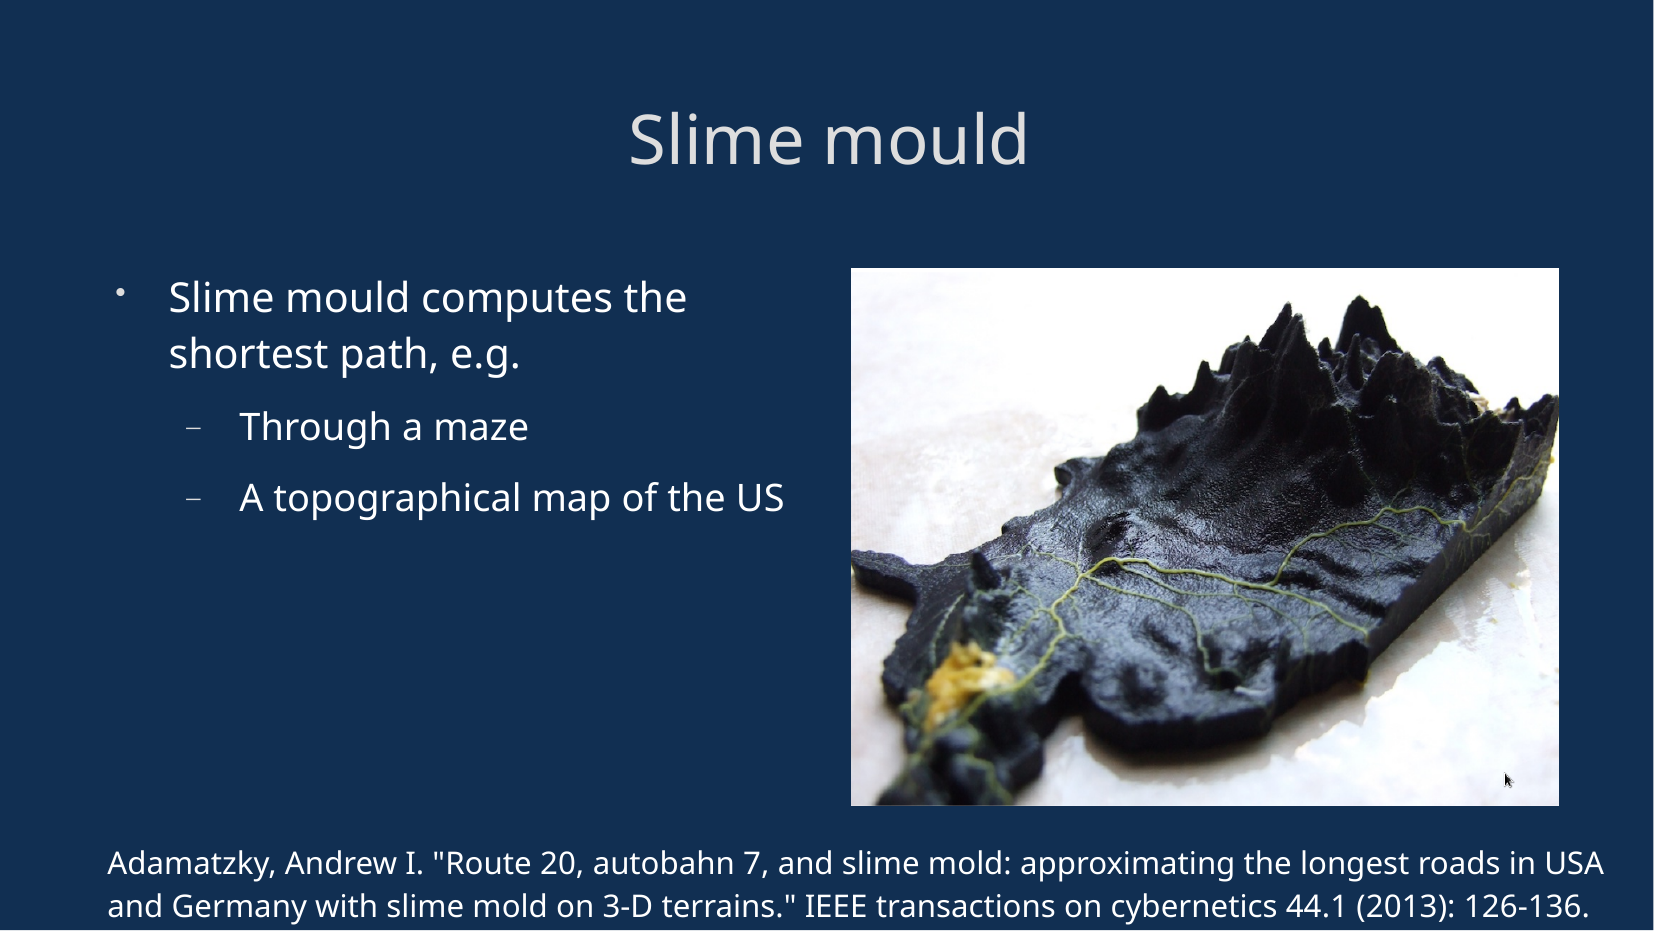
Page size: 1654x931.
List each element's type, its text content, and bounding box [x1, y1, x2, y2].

text_box Adamatzky, Andrew I. "Route 20, autobahn 7, and slime mold: approximating the longest roads in USA and Germany with slime mold on 3-D terrains." IEEE transactions on cybernetics 44.1 (2013): 126-136. [92, 833, 1512, 924]
picture [851, 268, 1559, 806]
title Slime mould [97, 56, 1563, 220]
list Slime mould computes the shortest path, e.g. Through a maze A topographical map of the US [97, 268, 813, 806]
